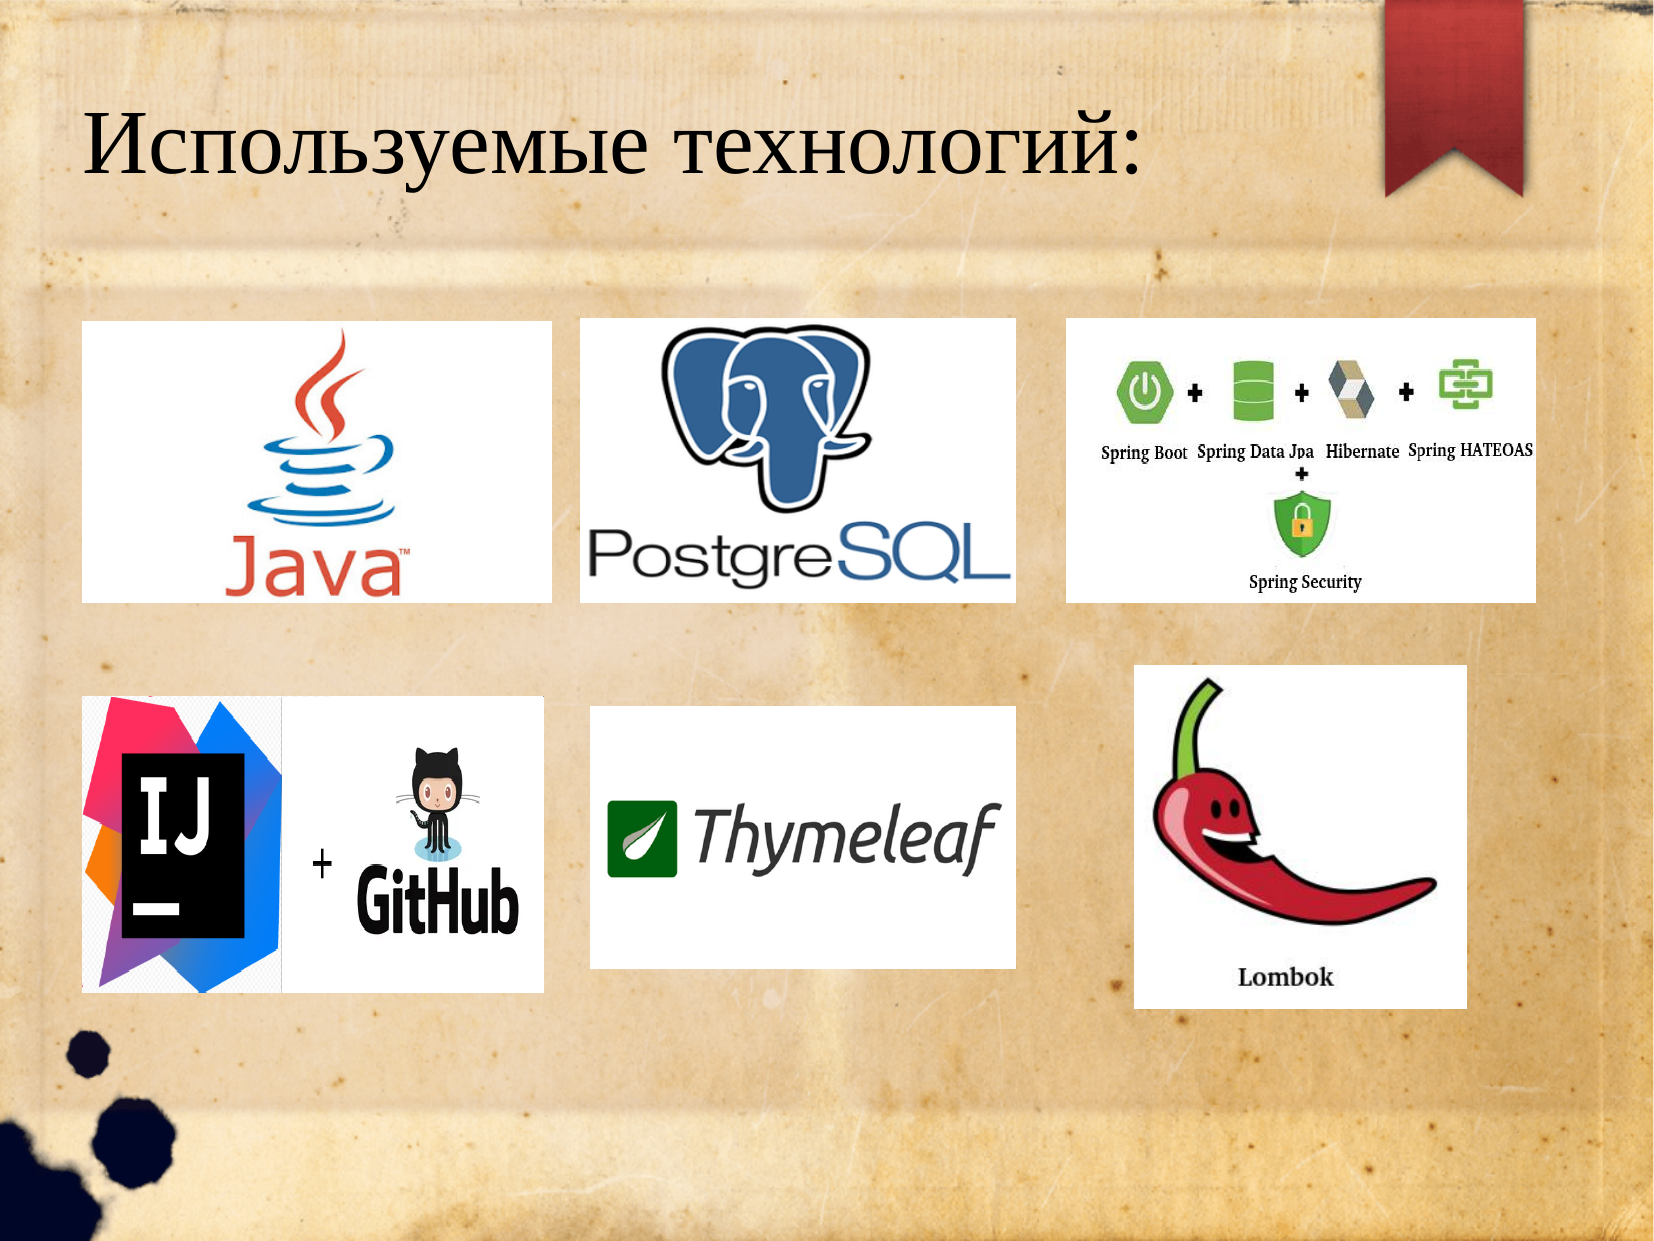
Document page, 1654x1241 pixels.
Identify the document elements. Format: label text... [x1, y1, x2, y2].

picture [0, 0, 1654, 1241]
title Используемые технологий: [82, 49, 1347, 237]
